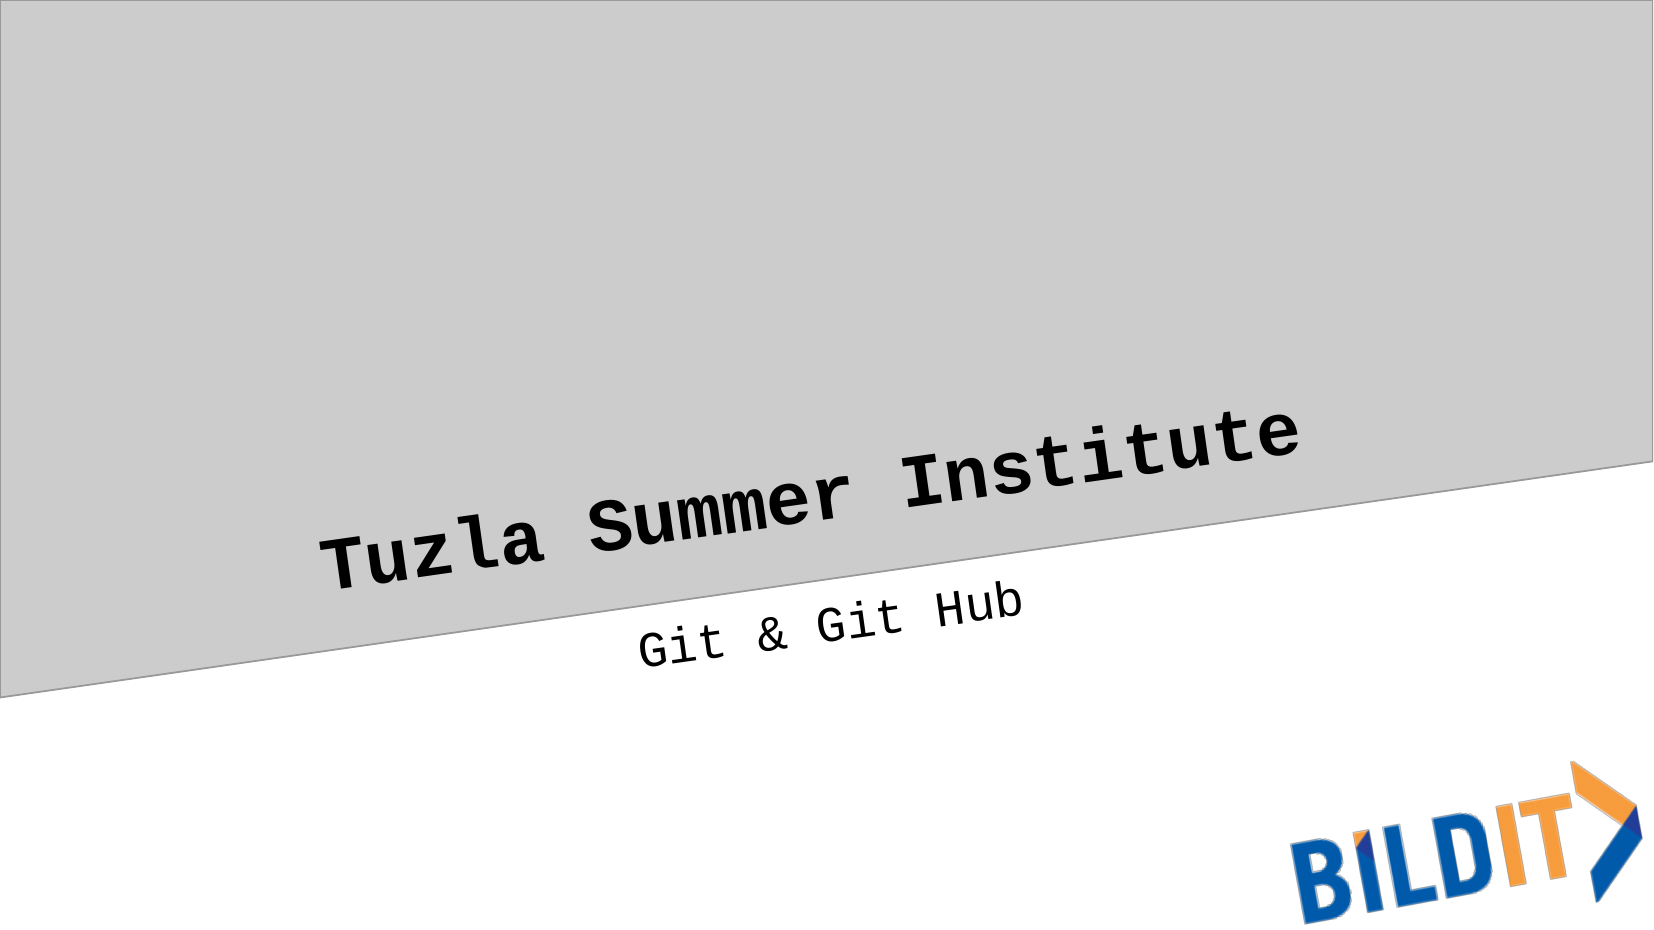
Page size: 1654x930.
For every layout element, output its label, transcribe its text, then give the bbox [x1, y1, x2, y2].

title Tuzla Summer Institute [61, 267, 1561, 737]
picture [1279, 749, 1653, 930]
text_box Git & Git Hub [100, 478, 1545, 781]
